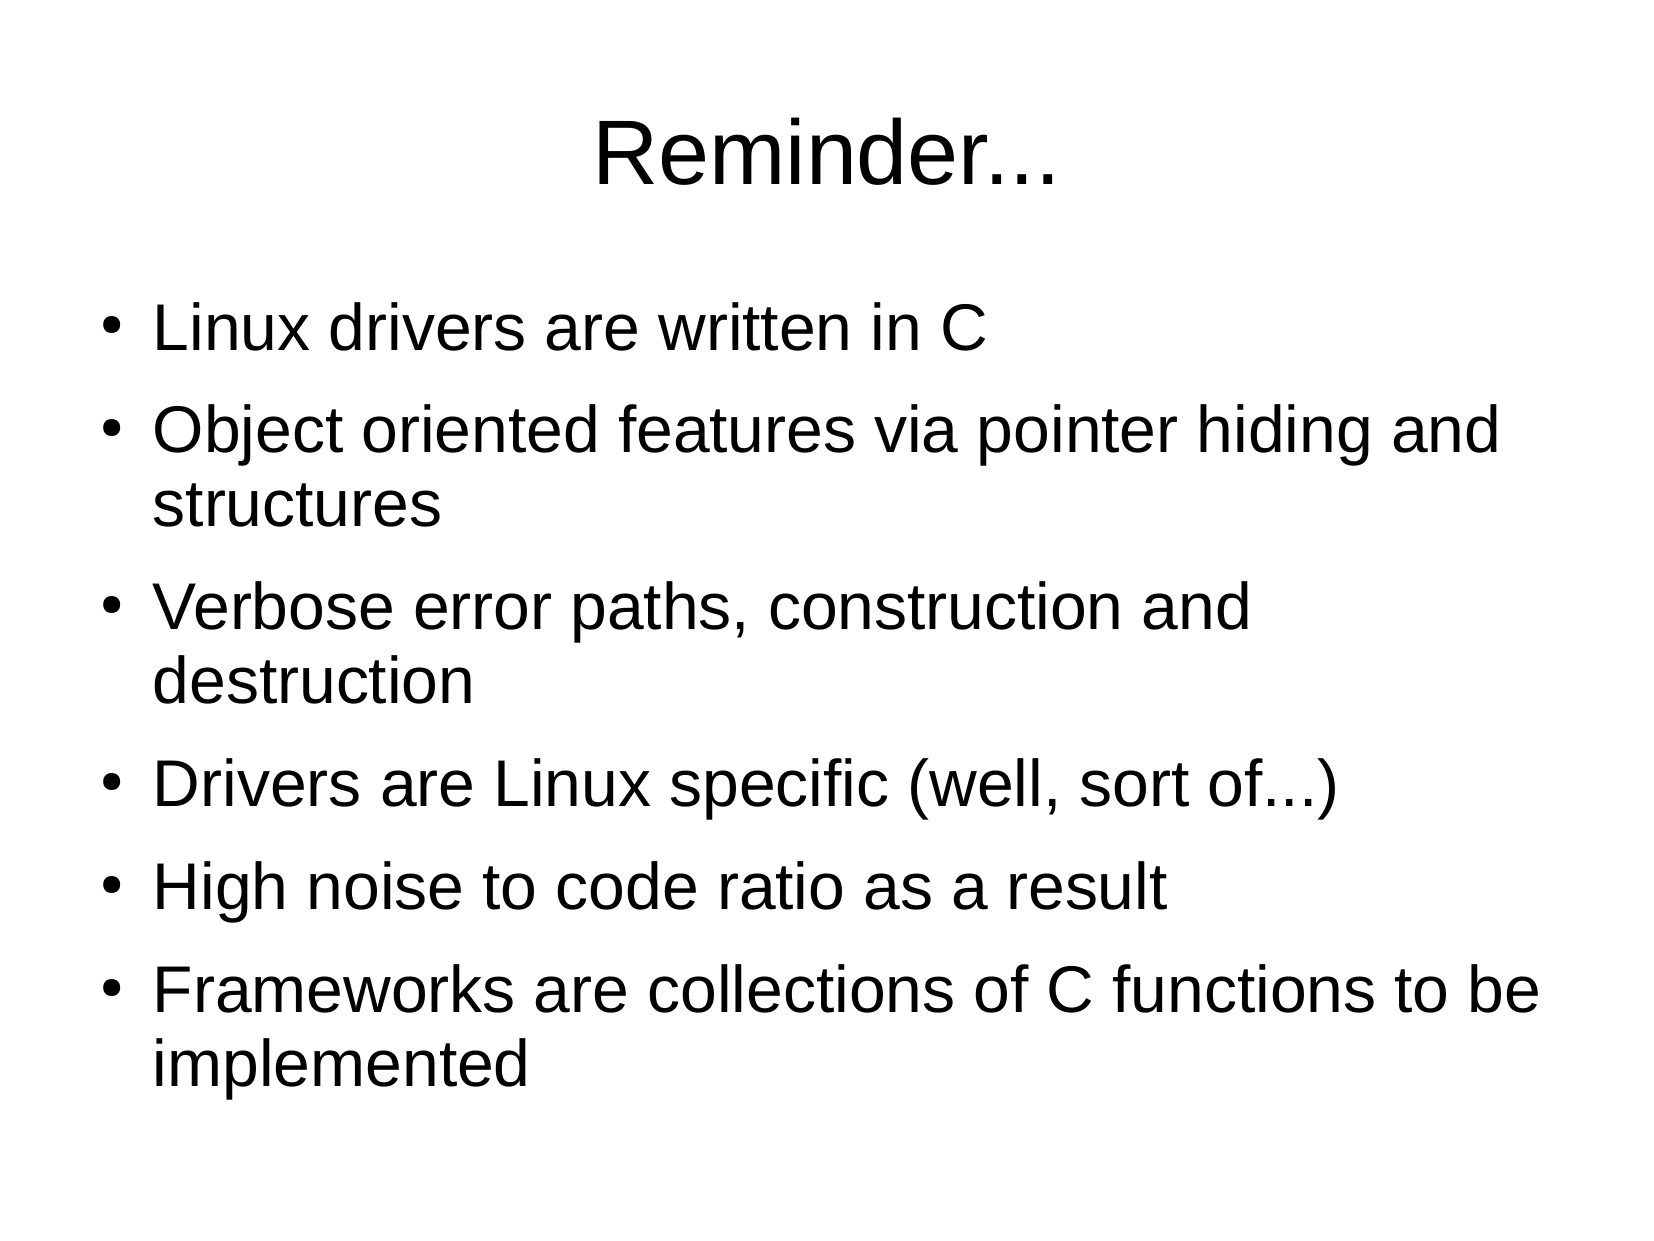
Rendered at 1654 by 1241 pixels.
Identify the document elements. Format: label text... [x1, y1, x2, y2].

title Reminder... [82, 49, 1571, 257]
list Linux drivers are written in C Object oriented features via pointer hiding and structures Verbose error paths, construction and destruction Drivers are Linux specific (well, sort of...) High noise to code ratio as a result Frameworks are collections of C functions to be implemented [82, 290, 1571, 1109]
